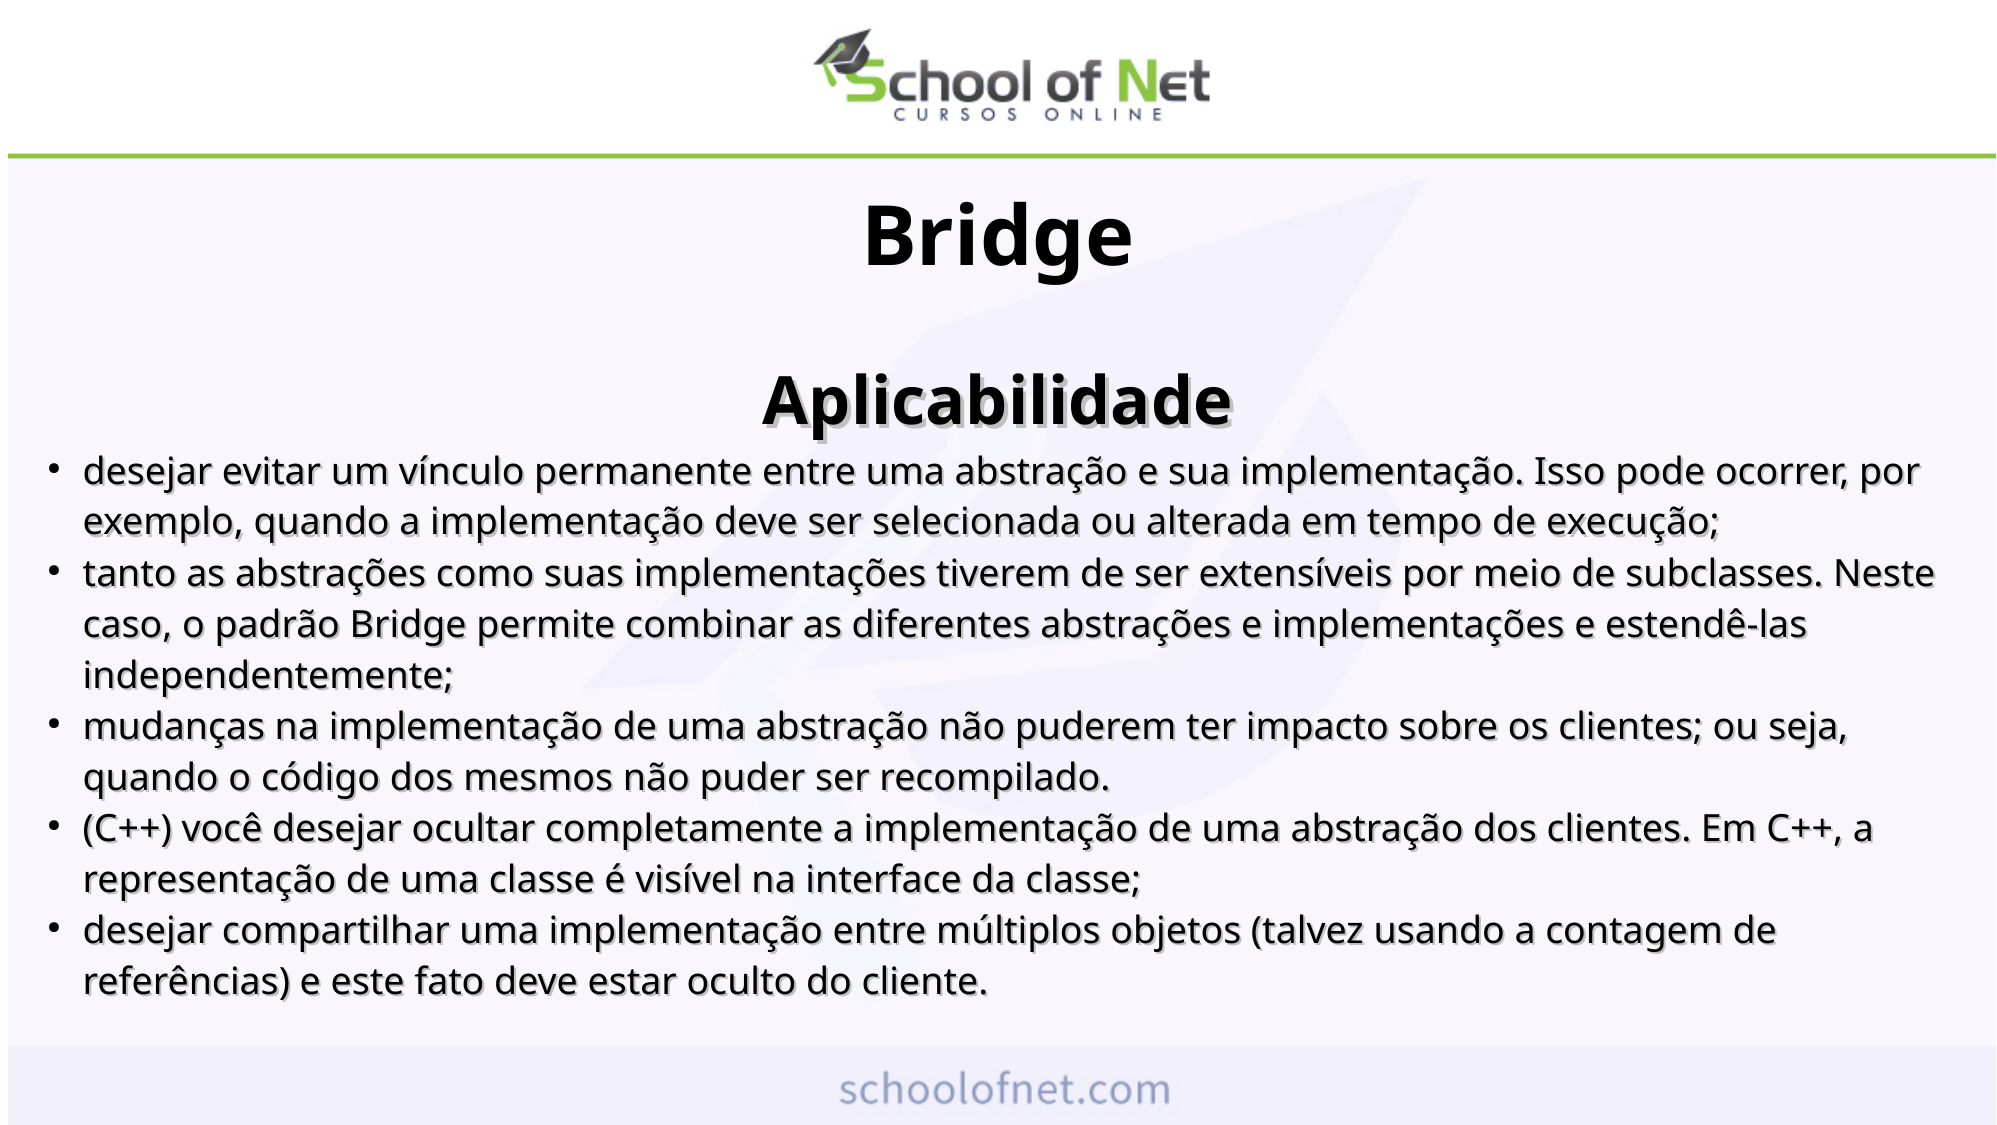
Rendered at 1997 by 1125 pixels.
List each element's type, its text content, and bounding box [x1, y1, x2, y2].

picture [7, 5, 1997, 1125]
subtitle Aplicabilidade desejar evitar um vínculo permanente entre uma abstração e sua implementação. Isso pode ocorrer, por exemplo, quando a implementação deve ser selecionada ou alterada em tempo de execução; tanto as abstrações como suas implementações tiverem de ser extensíveis por meio de subclasses. Neste caso, o padrão Bridge permite combinar as diferentes abstrações e implementações e estendê-las independentemente; mudanças na implementação de uma abstração não puderem ter impacto sobre os clientes; ou seja, quando o código dos mesmos não puder ser recompilado. (C++) você desejar ocultar completamente a implementação de uma abstração dos clientes. Em C++, a representação de uma classe é visível na interface da classe; desejar compartilhar uma implementação entre múltiplos objetos (talvez usando a contagem de referências) e este fato deve estar oculto do cliente. [47, 284, 1949, 1075]
title Bridge [99, 171, 1897, 284]
